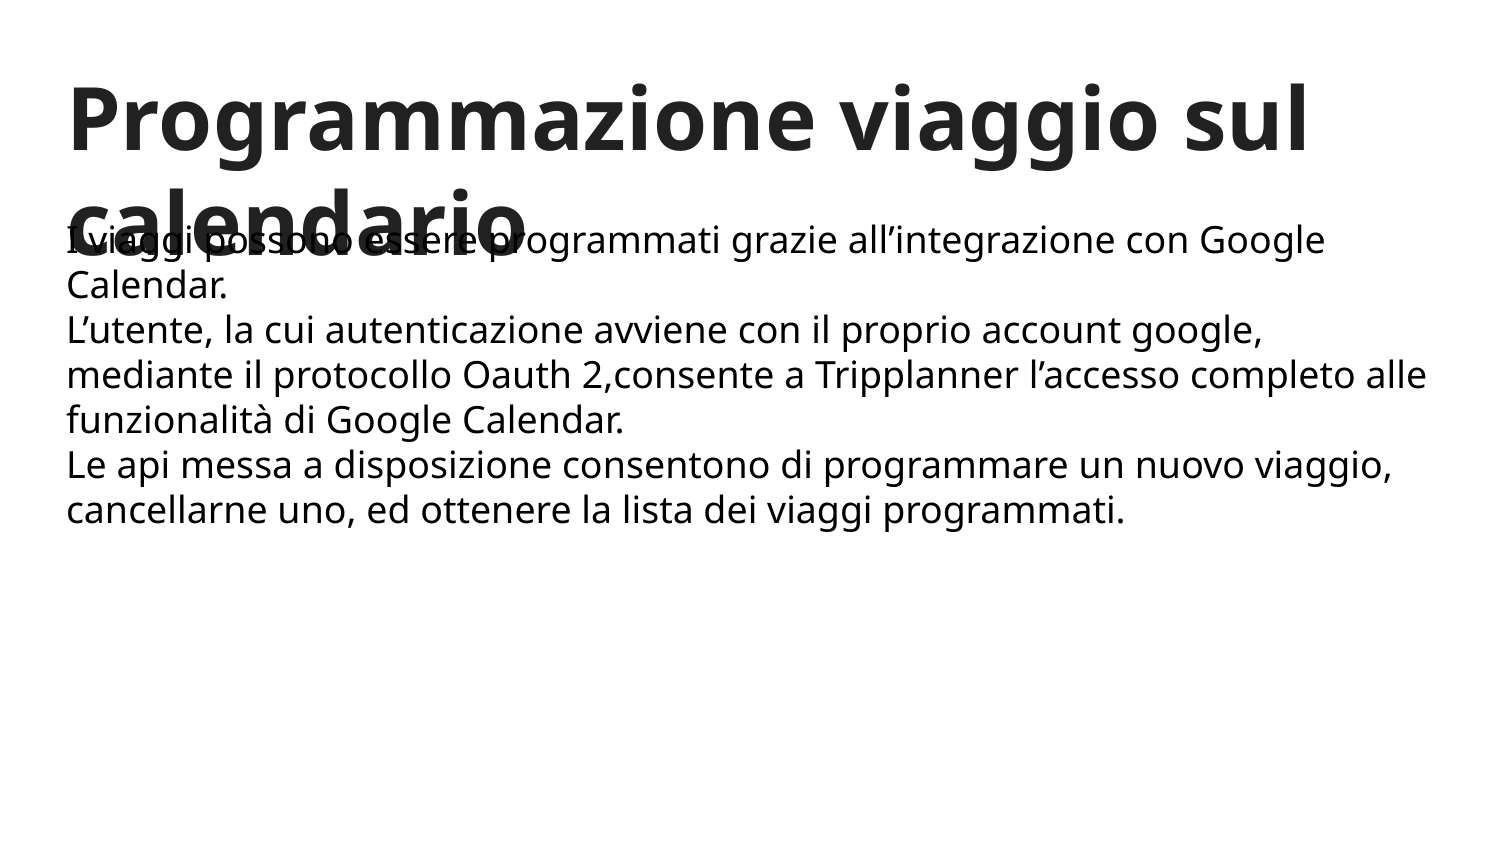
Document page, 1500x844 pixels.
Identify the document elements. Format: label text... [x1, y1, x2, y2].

text_box I viaggi possono essere programmati grazie all’integrazione con Google Calendar. L’utente, la cui autenticazione avviene con il proprio account google, mediante il protocollo Oauth 2,consente a Tripplanner l’accesso completo alle funzionalità di Google Calendar. Le api messa a disposizione consentono di programmare un nuovo viaggio, cancellarne uno, ed ottenere la lista dei viaggi programmati. [51, 201, 1449, 750]
text_box Programmazione viaggio sul calendario [51, 47, 1449, 180]
